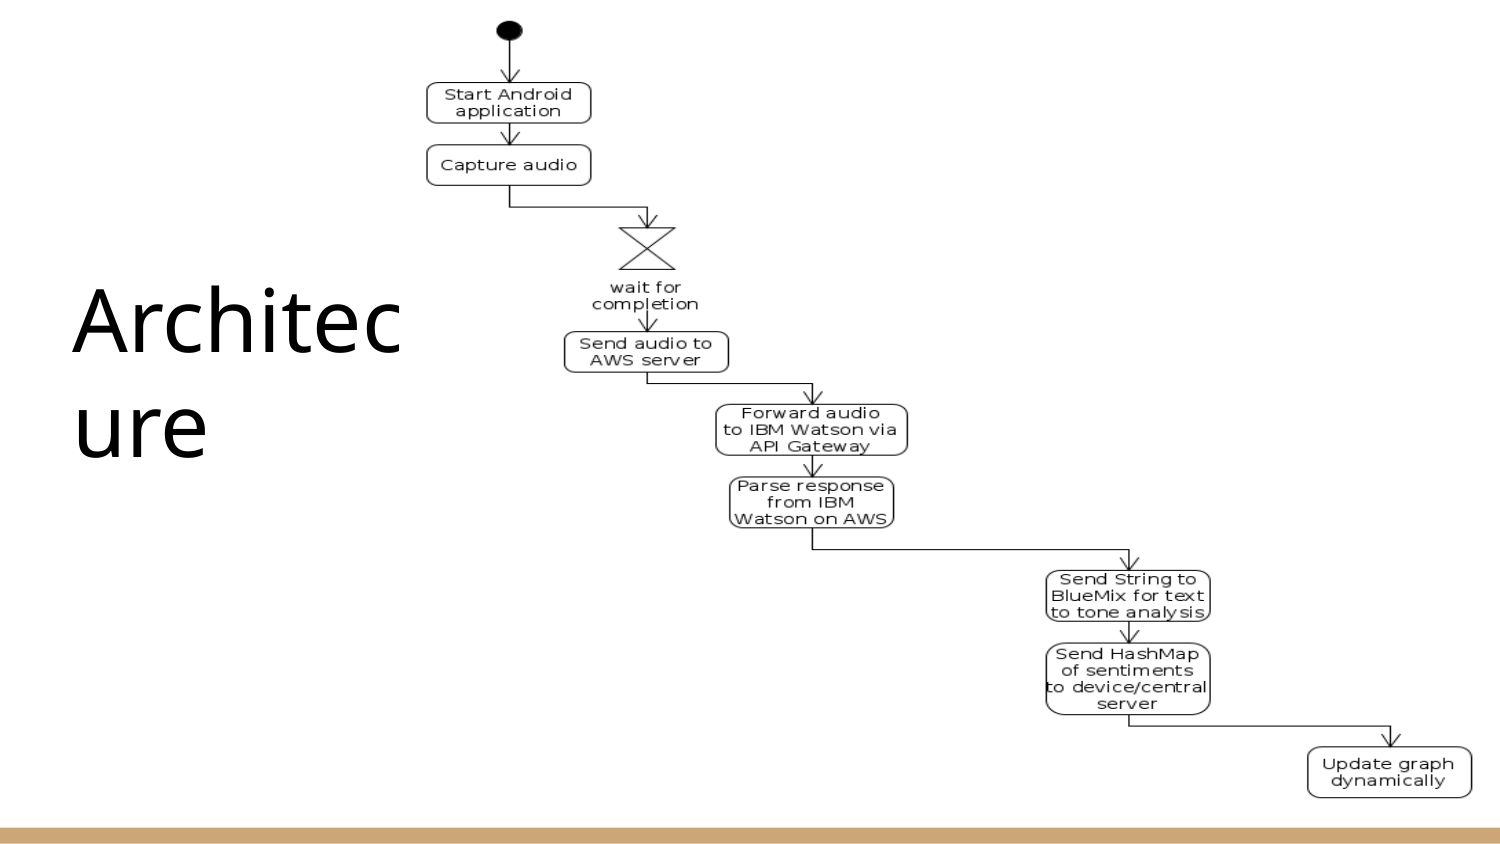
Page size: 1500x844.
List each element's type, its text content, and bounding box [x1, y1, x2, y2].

title Architecture [57, 353, 399, 490]
picture [399, 0, 1500, 819]
